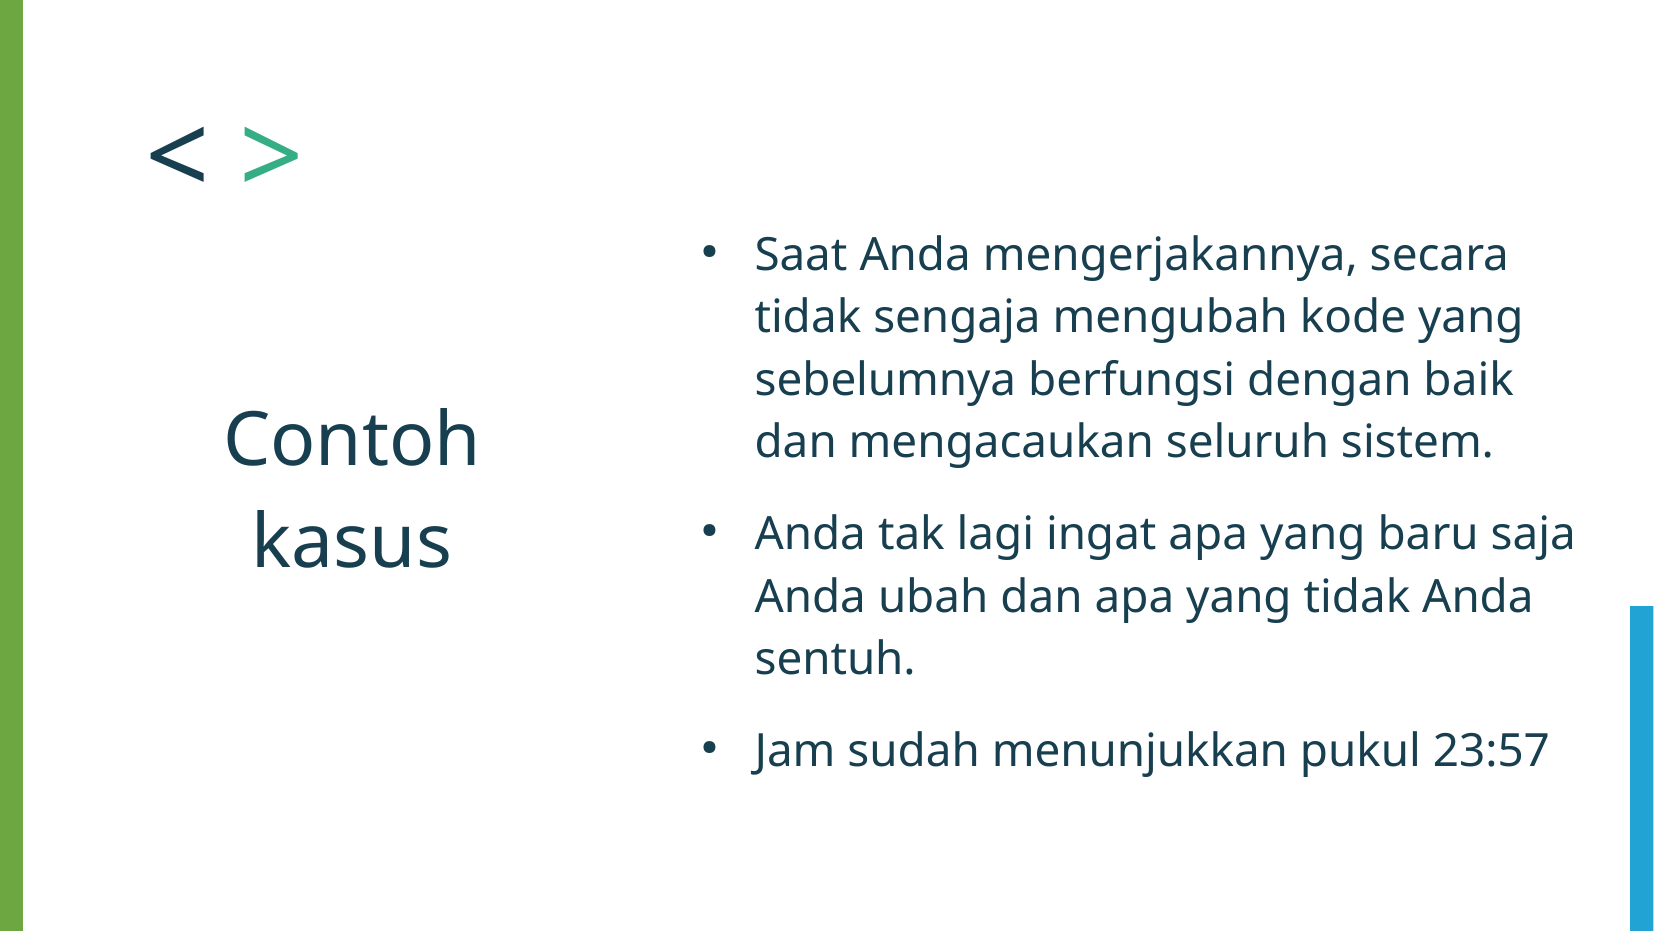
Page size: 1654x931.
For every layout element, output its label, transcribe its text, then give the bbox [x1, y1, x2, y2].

title Contoh kasus [70, 217, 634, 757]
list < > [75, 75, 340, 241]
list Saat Anda mengerjakannya, secara tidak sengaja mengubah kode yang sebelumnya berfungsi dengan baik dan mengacaukan seluruh sistem. Anda tak lagi ingat apa yang baru saja Anda ubah dan apa yang tidak Anda sentuh. Jam sudah menunjukkan pukul 23:57 [683, 140, 1591, 856]
